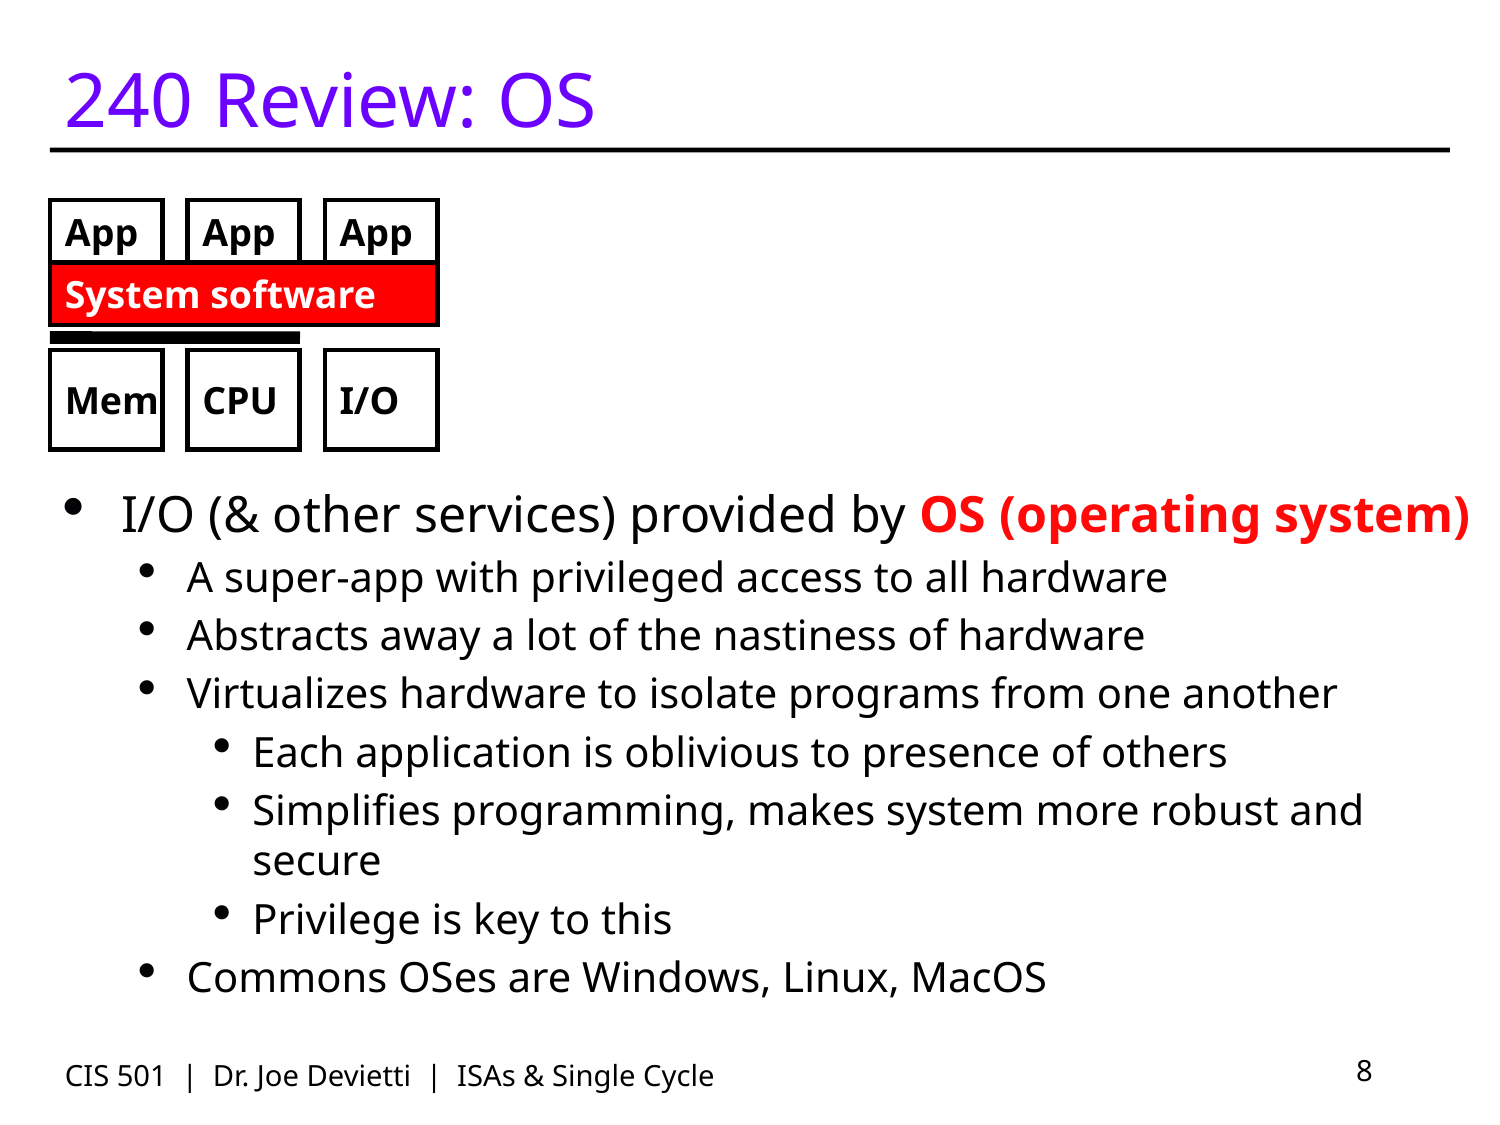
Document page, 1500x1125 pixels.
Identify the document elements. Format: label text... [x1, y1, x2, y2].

text_box App [49, 200, 163, 263]
text_box System software [50, 262, 438, 325]
text_box CPU [187, 349, 300, 450]
text_box <number> [1074, 1049, 1388, 1100]
text_box App [324, 200, 438, 263]
text_box 240 Review: OS [49, 37, 1375, 150]
text_box Mem [49, 349, 163, 450]
text_box I/O [324, 349, 438, 450]
text_box I/O (& other services) provided by OS (operating system) A super-app with privileged access to all hardware Abstracts away a lot of the nastiness of hardware Virtualizes hardware to isolate programs from one another Each application is oblivious to presence of others Simplifies programming, makes system more robust and secure Privilege is key to this Commons OSes are Windows, Linux, MacOS [49, 474, 1500, 1025]
text_box CIS 501 | Dr. Joe Devietti | ISAs & Single Cycle [49, 1049, 988, 1100]
text_box App [187, 200, 300, 263]
